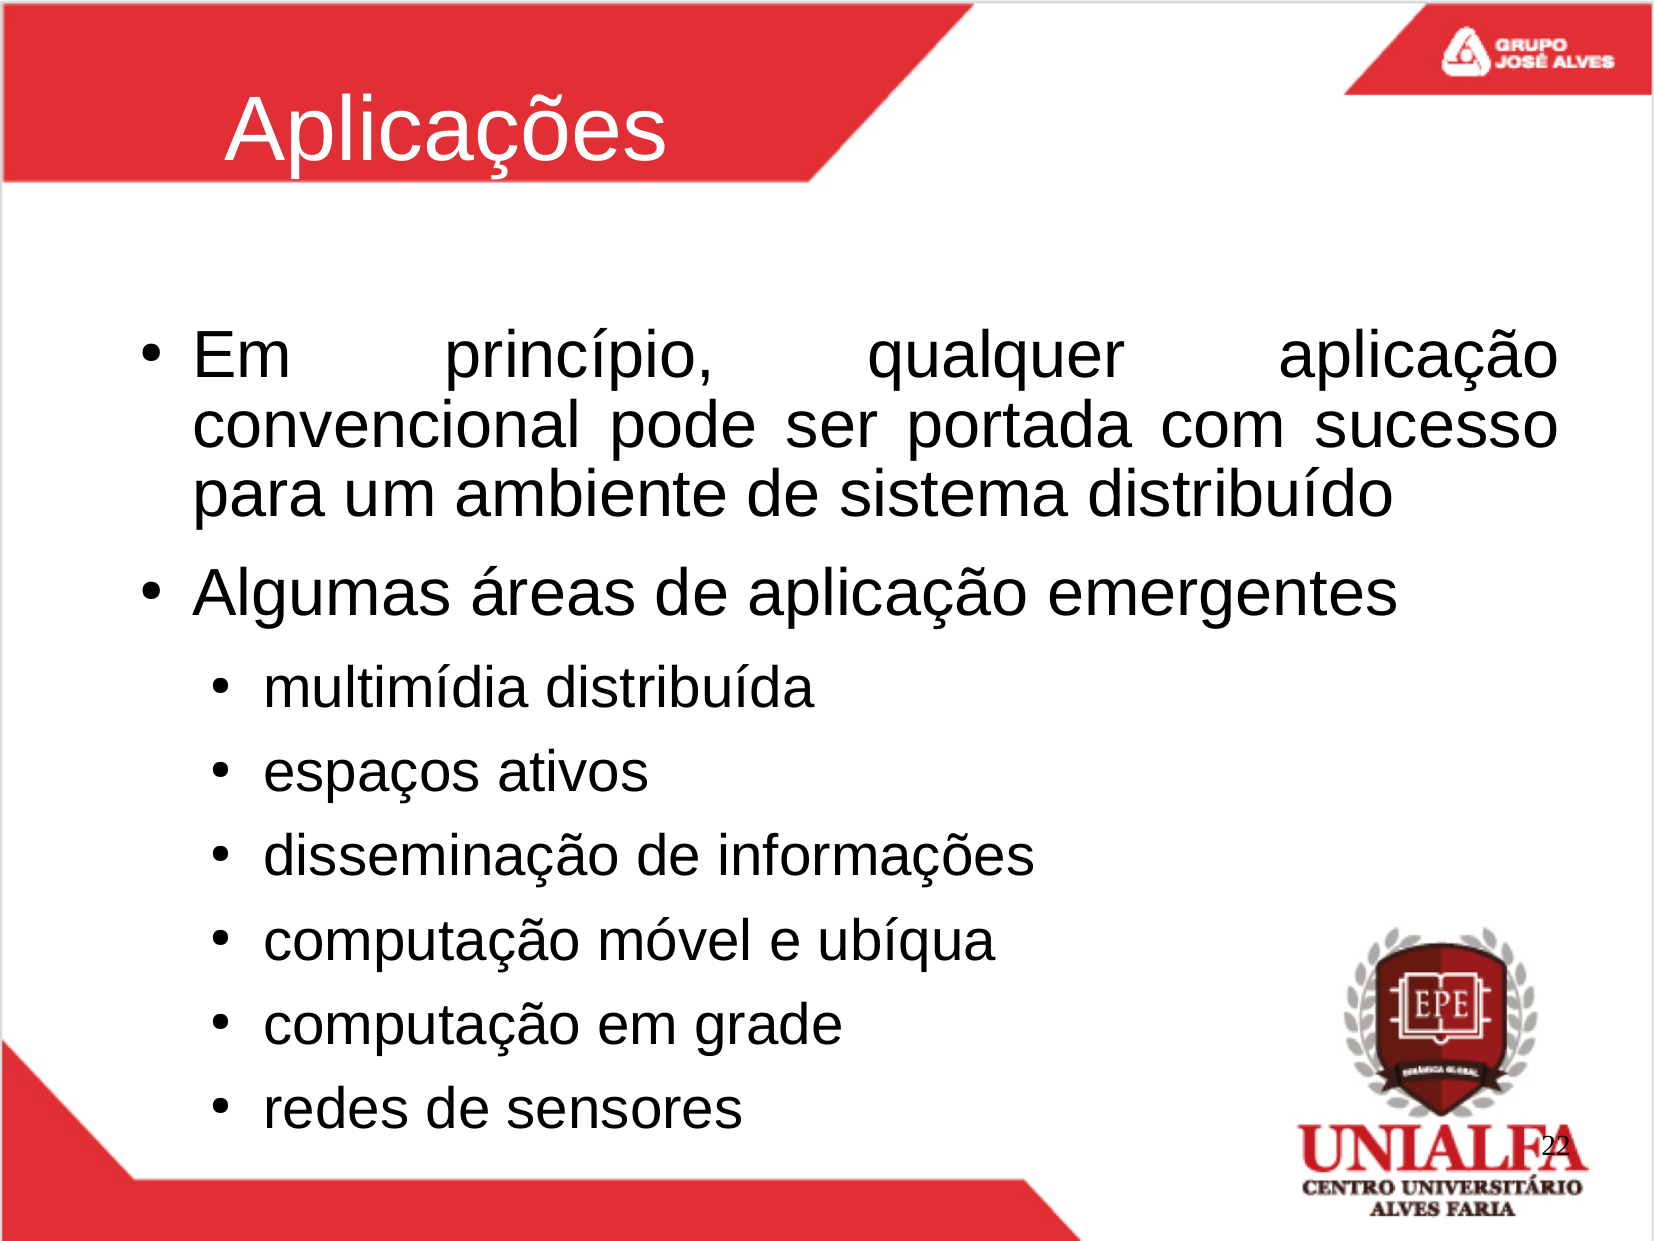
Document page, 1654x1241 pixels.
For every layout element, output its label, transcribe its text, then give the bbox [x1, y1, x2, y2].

list Em princípio, qualquer aplicação convencional pode ser portada com sucesso para um ambiente de sistema distribuído Algumas áreas de aplicação emergentes multimídia distribuída espaços ativos disseminação de informações computação móvel e ubíqua computação em grade redes de sensores [121, 322, 1561, 1188]
picture [0, 0, 1654, 1241]
title Aplicações [121, 28, 772, 236]
